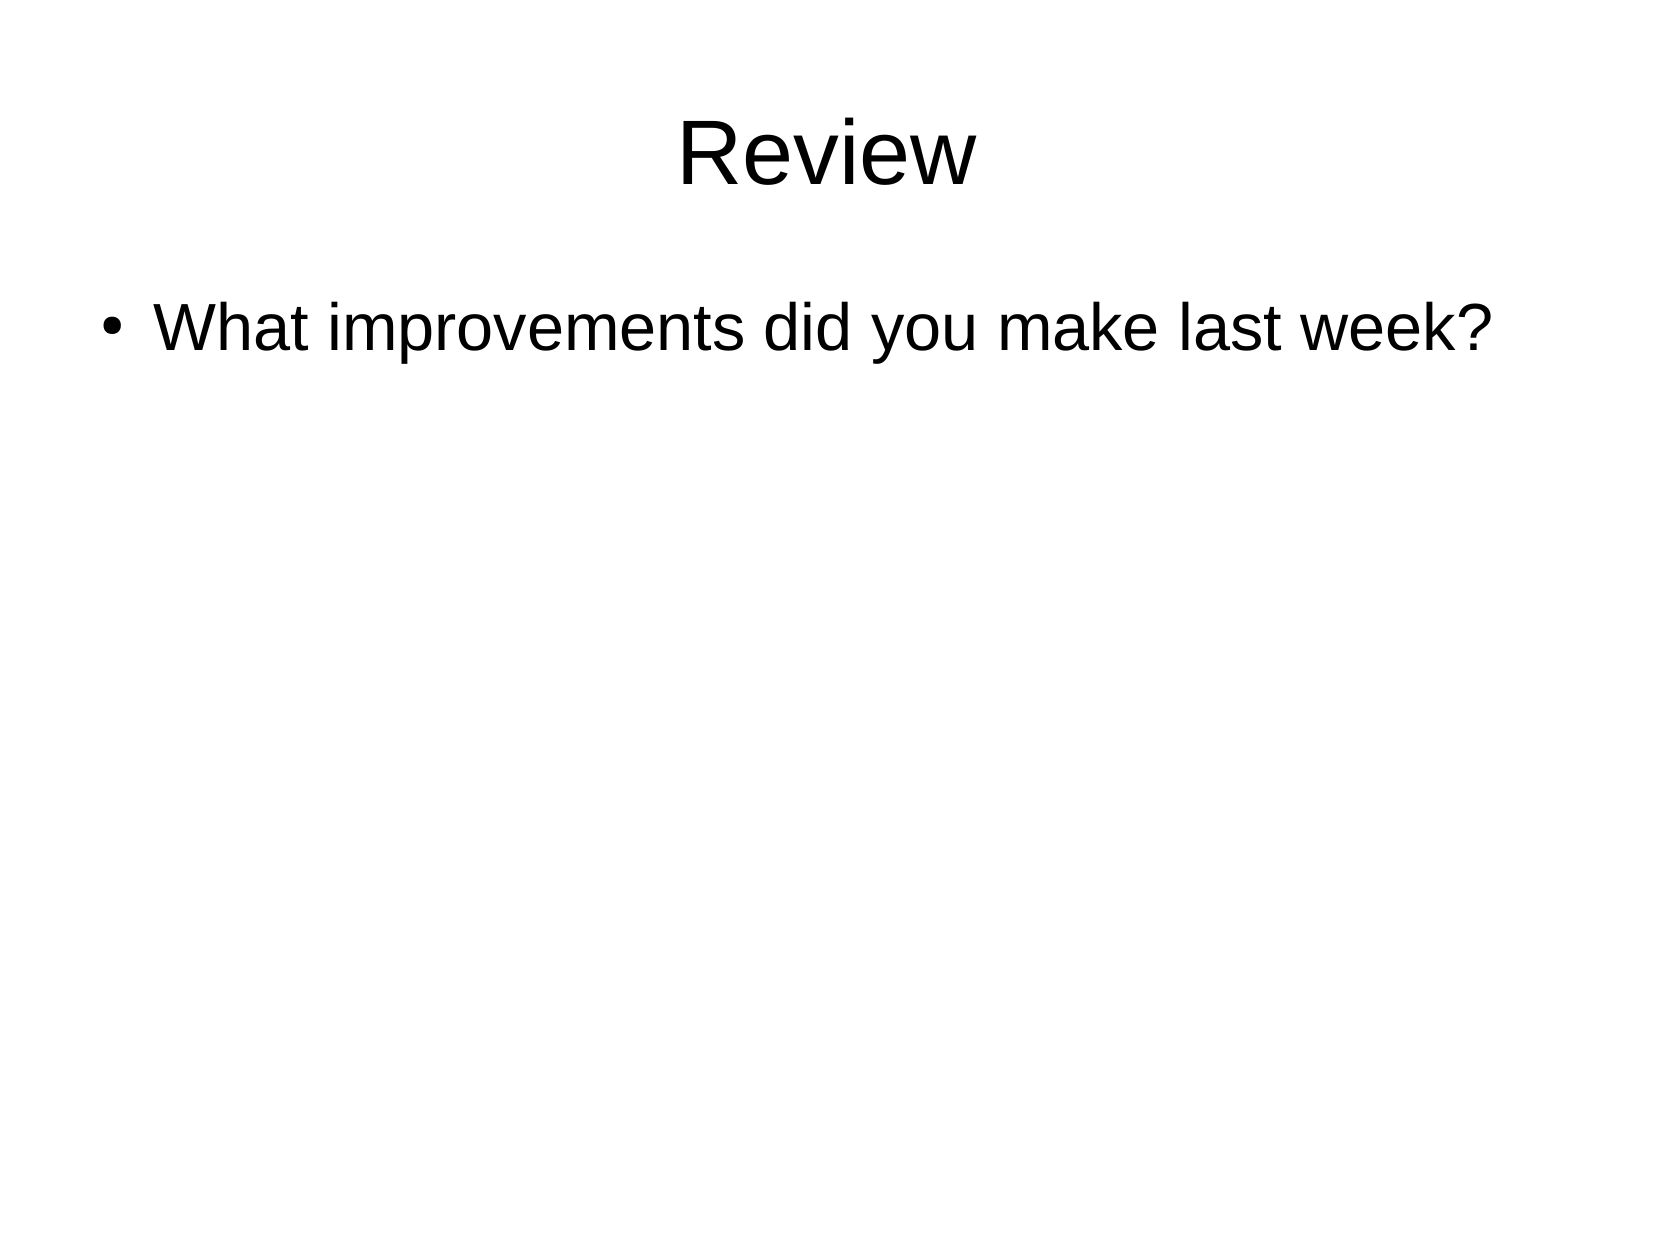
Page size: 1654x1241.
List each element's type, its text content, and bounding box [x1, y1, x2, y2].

list What improvements did you make last week? [82, 290, 1571, 1010]
title Review [82, 49, 1571, 257]
